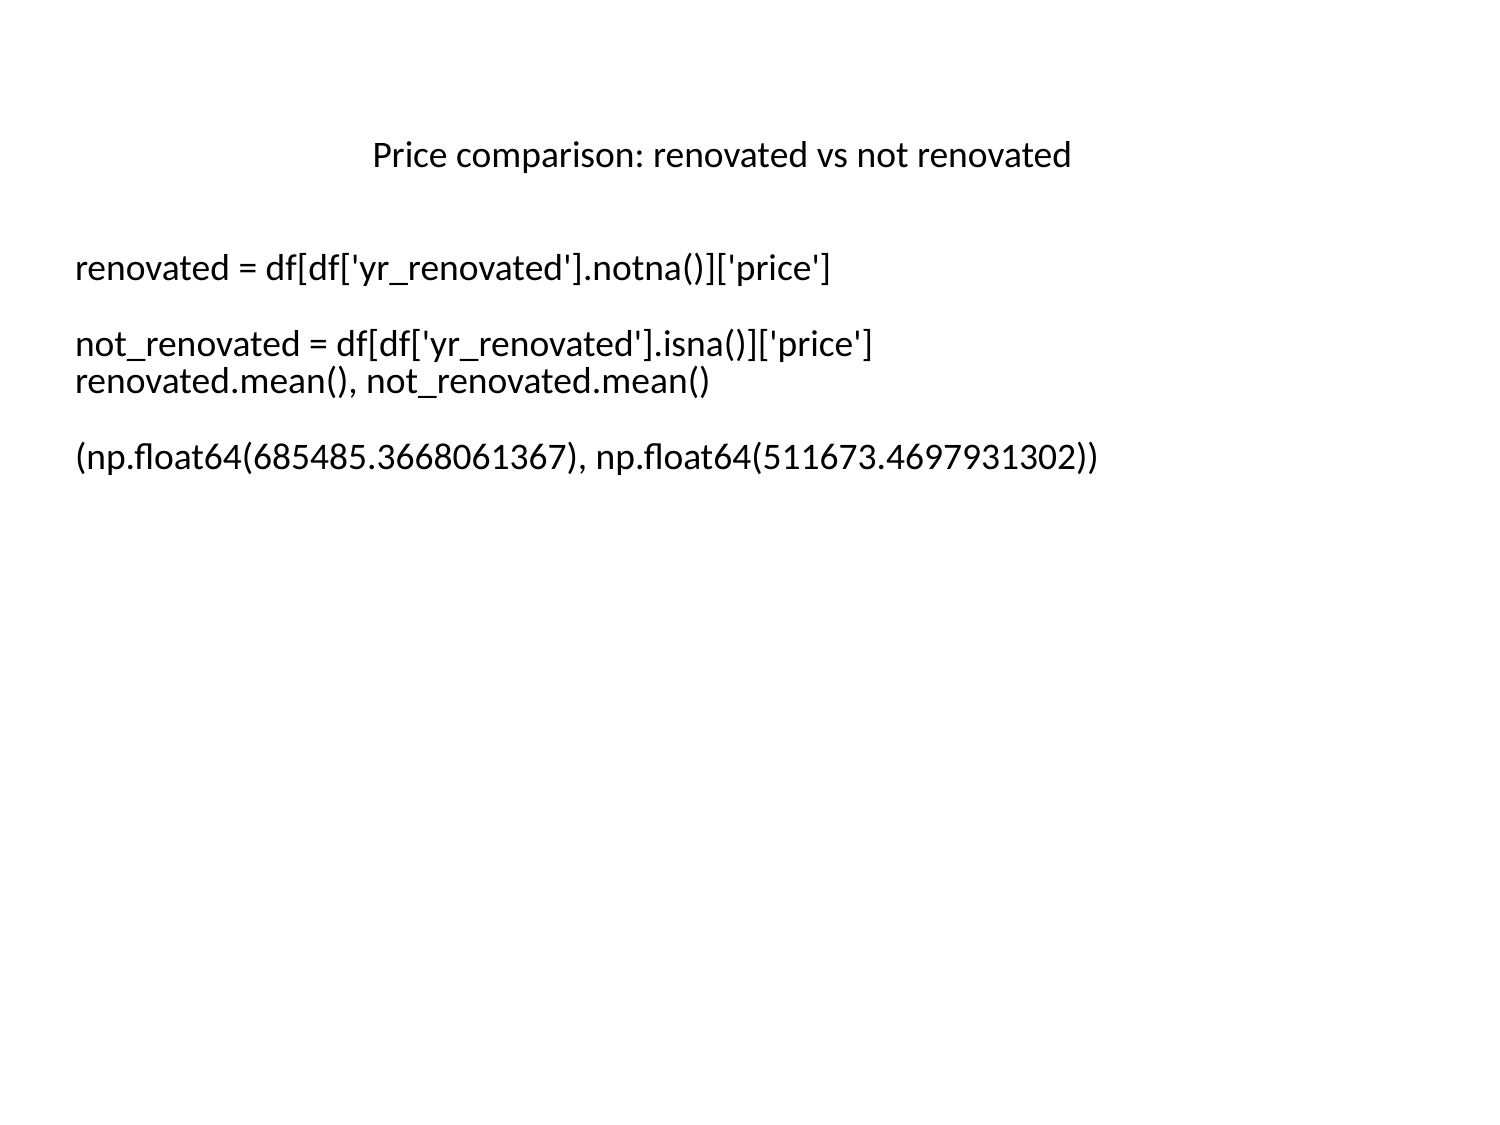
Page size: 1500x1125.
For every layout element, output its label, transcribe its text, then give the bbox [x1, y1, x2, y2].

title Price comparison: renovated vs not renovated renovated = df[df['yr_renovated'].notna()]['price'] not_renovated = df[df['yr_renovated'].isna()]['price'] renovated.mean(), not_renovated.mean() (np.float64(685485.3668061367), np.float64(511673.4697931302)) [75, 0, 1425, 479]
